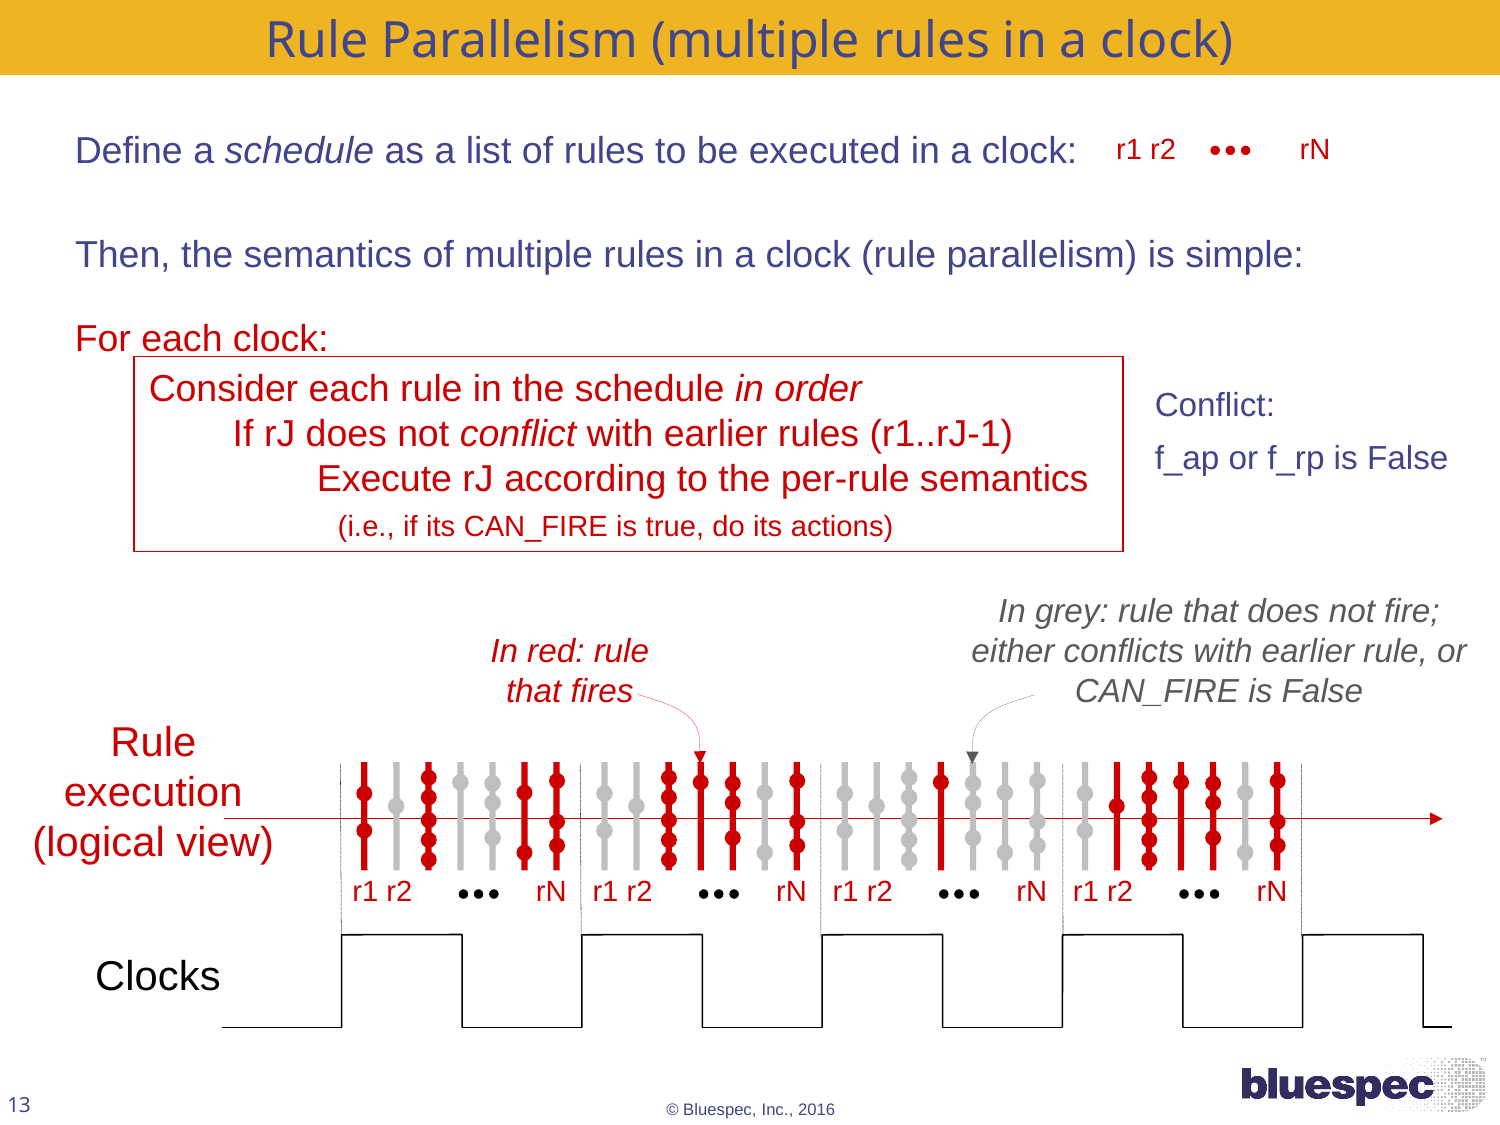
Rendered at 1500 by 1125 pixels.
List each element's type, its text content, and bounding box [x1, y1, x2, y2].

text_box In red: rule that fires [467, 629, 673, 710]
text_box In grey: rule that does not fire; either conflicts with earlier rule, or CAN_FIRE is False [966, 589, 1472, 709]
text_box [549, 837, 566, 854]
text_box [1173, 774, 1190, 791]
text_box r1 r2 rN [1067, 871, 1294, 907]
text_box r1 r2 rN [346, 871, 573, 907]
text_box [964, 794, 982, 811]
text_box [660, 831, 677, 848]
text_box [1237, 784, 1254, 801]
text_box [724, 794, 741, 811]
text_box [964, 829, 982, 846]
text_box [954, 889, 964, 899]
text_box [789, 772, 806, 789]
text_box [1205, 829, 1222, 846]
text_box [964, 775, 982, 792]
text_box [1179, 889, 1189, 899]
text_box [724, 775, 741, 792]
text_box [1076, 785, 1093, 802]
text_box [1076, 822, 1093, 839]
text_box [714, 889, 724, 899]
text_box [356, 785, 373, 802]
text_box [724, 829, 741, 846]
text_box [484, 829, 501, 846]
text_box [420, 831, 437, 848]
picture [1242, 1058, 1487, 1112]
text_box [1225, 145, 1235, 155]
text_box [660, 789, 677, 806]
text_box [474, 889, 483, 899]
text_box [549, 813, 566, 830]
text_box Consider each rule in the schedule in order If rJ does not conflict with earlier rules (r1..rJ-1) Execute rJ according to the per-rule semantics (i.e., if its CAN_FIRE is true, do its actions) [133, 356, 1123, 552]
text_box [420, 789, 437, 806]
text_box [789, 837, 806, 854]
text_box [1237, 844, 1254, 861]
text_box [699, 889, 709, 899]
text_box Clocks [80, 941, 236, 1007]
text_box [452, 774, 469, 791]
text_box [1029, 813, 1046, 830]
text_box [516, 844, 533, 861]
text_box [996, 844, 1013, 861]
text_box [789, 813, 806, 830]
slide_number <number> [7, 1044, 320, 1120]
text_box [1269, 837, 1286, 854]
text_box [729, 889, 739, 899]
text_box [660, 769, 677, 786]
text_box [1205, 775, 1222, 792]
text_box [1205, 794, 1222, 811]
text_box r1 r2 rN [826, 871, 1054, 907]
text_box [1141, 812, 1158, 829]
text_box [420, 851, 437, 868]
text_box For each clock: [59, 306, 353, 367]
text_box Rule Parallelism (multiple rules in a clock) [0, 0, 1500, 75]
text_box [420, 769, 437, 786]
text_box [596, 785, 613, 802]
text_box [996, 784, 1013, 801]
text_box [516, 784, 533, 801]
text_box [756, 784, 773, 801]
text_box [1194, 889, 1204, 899]
text_box [1141, 851, 1158, 868]
text_box [901, 812, 918, 829]
text_box [1029, 772, 1046, 789]
text_box [1141, 769, 1158, 786]
text_box [901, 831, 918, 848]
text_box [1210, 145, 1220, 155]
text_box [484, 794, 501, 811]
text_box [1269, 813, 1286, 830]
text_box [458, 889, 468, 899]
text_box [932, 774, 949, 791]
text_box r1 r2 rN [1110, 129, 1337, 165]
text_box [836, 822, 853, 839]
text_box [549, 772, 566, 789]
text_box [1141, 831, 1158, 848]
text_box [901, 851, 918, 868]
text_box Define a schedule as a list of rules to be executed in a clock: [60, 119, 1095, 179]
text_box [901, 789, 918, 806]
text_box Rule execution (logical view) [17, 707, 290, 873]
text_box [420, 812, 437, 829]
text_box [1029, 837, 1046, 854]
text_box r1 r2 rN [586, 871, 814, 907]
text_box [1108, 798, 1125, 815]
text_box [596, 822, 613, 839]
text_box [1269, 772, 1286, 789]
text_box [901, 769, 918, 786]
text_box [1210, 889, 1219, 899]
text_box [692, 774, 709, 791]
text_box Conflict: f_ap or f_rp is False [1140, 376, 1471, 484]
text_box [489, 889, 499, 899]
text_box [756, 844, 773, 861]
text_box [628, 798, 645, 815]
text_box [836, 785, 853, 802]
text_box [969, 889, 979, 899]
text_box Then, the semantics of multiple rules in a clock (rule parallelism) is simple: [60, 222, 1450, 283]
text_box [660, 851, 677, 868]
text_box [1241, 145, 1251, 155]
text_box [660, 812, 677, 829]
text_box [868, 798, 885, 815]
text_box [484, 775, 501, 792]
text_box [1141, 789, 1158, 806]
text_box [939, 889, 949, 899]
text_box [356, 822, 373, 839]
text_box [388, 798, 405, 815]
